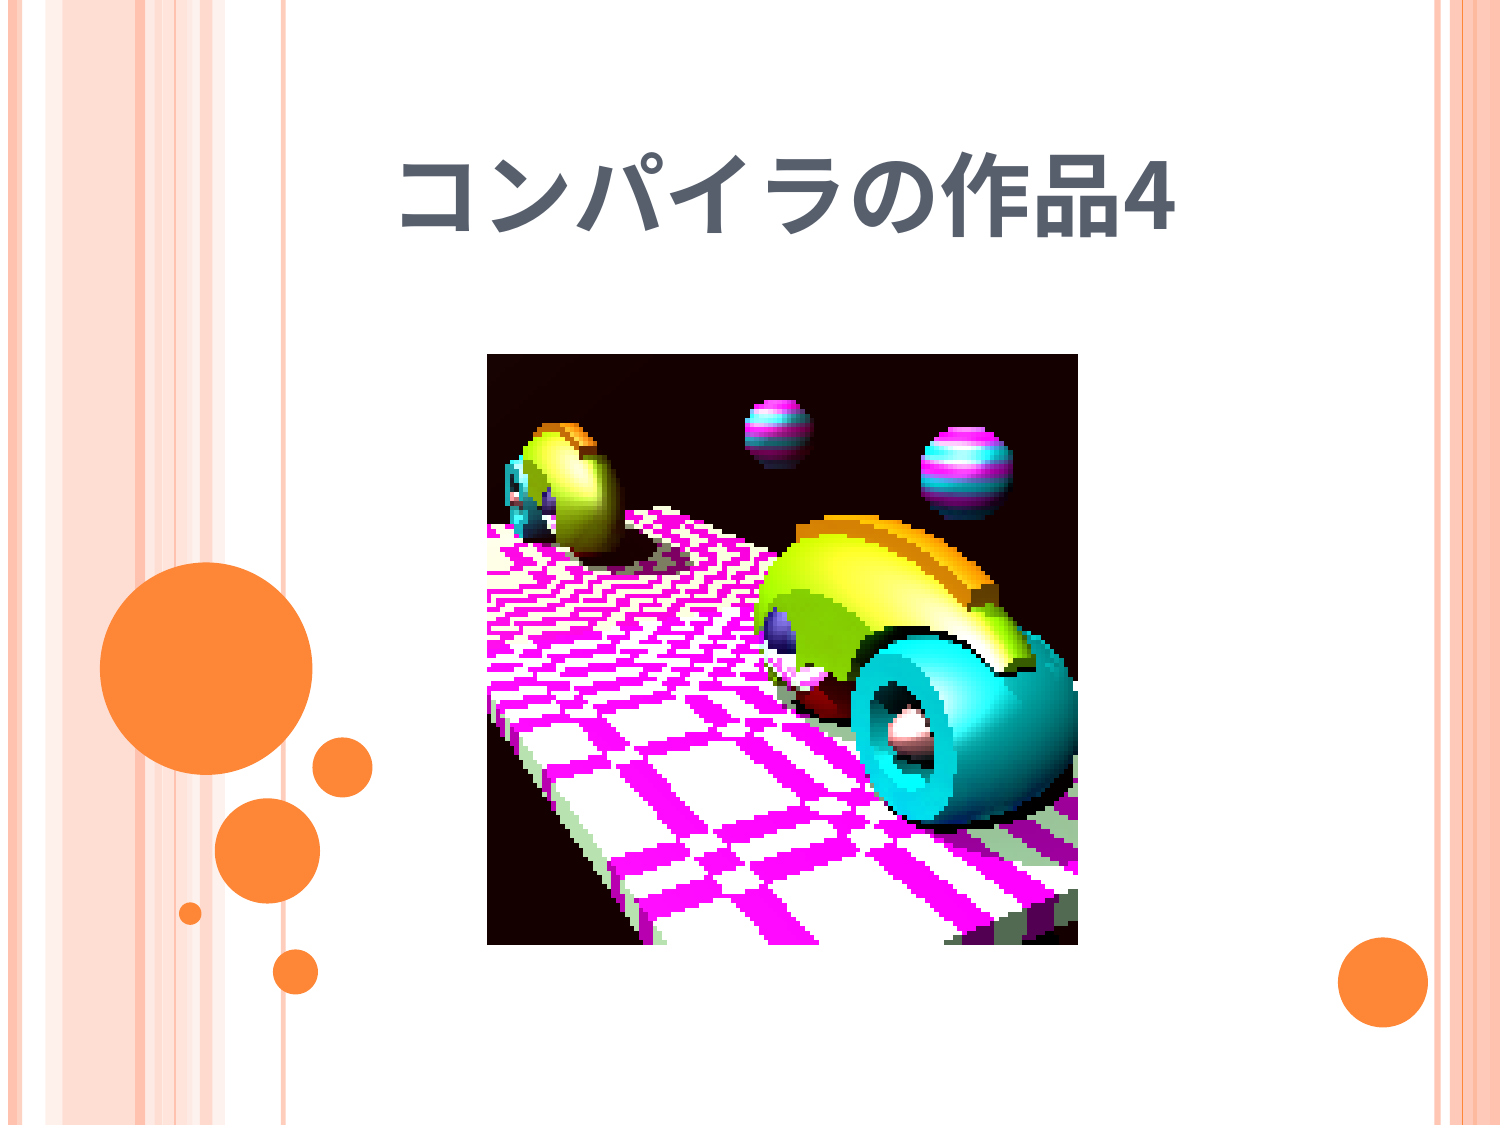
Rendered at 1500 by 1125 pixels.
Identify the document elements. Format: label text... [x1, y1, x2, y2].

picture [487, 354, 1078, 945]
title コンパイラの作品4 [375, 90, 1388, 296]
